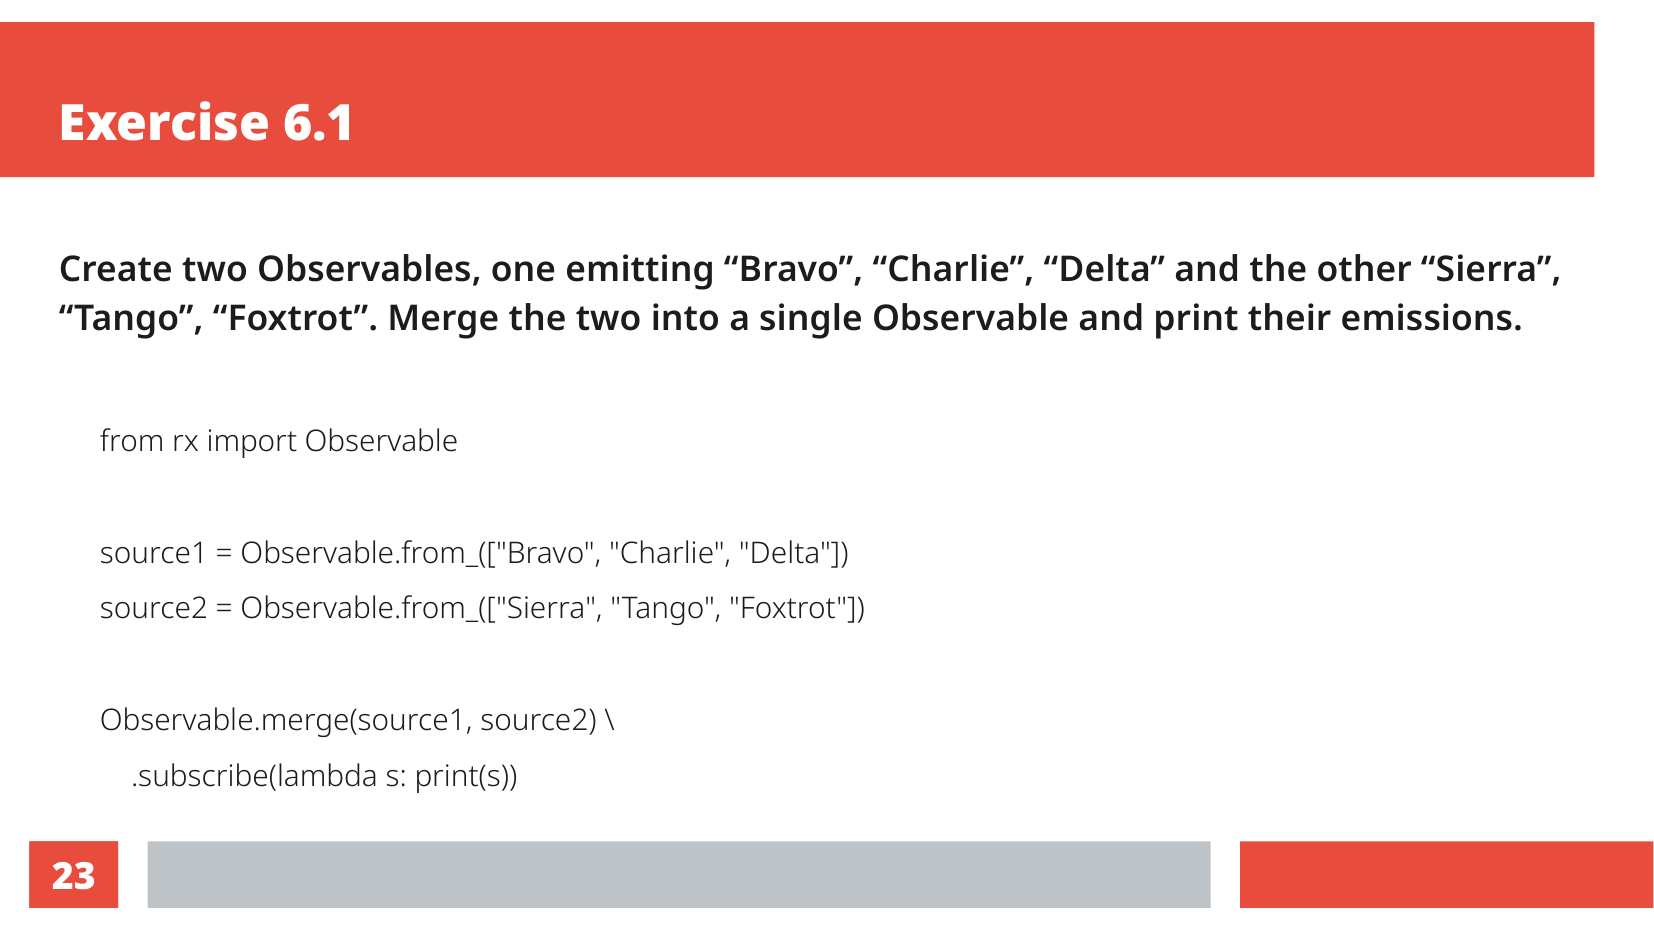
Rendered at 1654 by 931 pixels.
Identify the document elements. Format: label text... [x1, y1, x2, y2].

title Exercise 6.1 [58, 44, 1595, 155]
list Create two Observables, one emitting “Bravo”, “Charlie”, “Delta” and the other “Sierra”, “Tango”, “Foxtrot”. Merge the two into a single Observable and print their emissions. from rx import Observable source1 = Observable.from_(["Bravo", "Charlie", "Delta"]) source2 = Observable.from_(["Sierra", "Tango", "Foxtrot"]) Observable.merge(source1, source2) \ .subscribe(lambda s: print(s)) [58, 243, 1565, 820]
